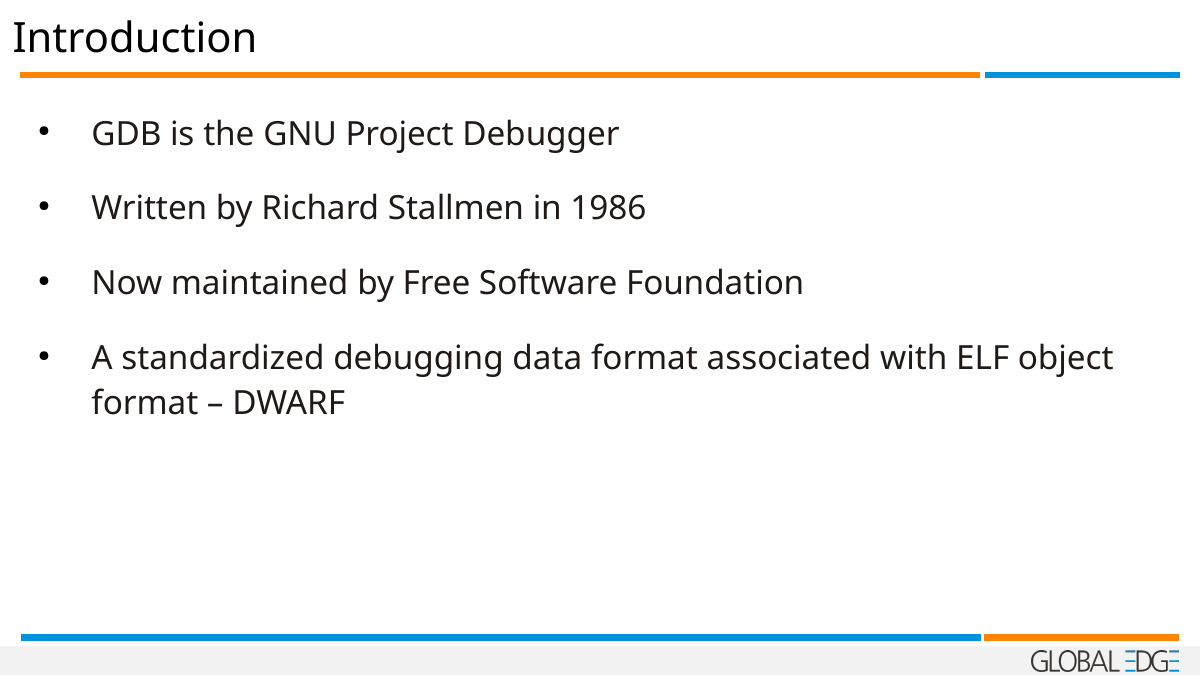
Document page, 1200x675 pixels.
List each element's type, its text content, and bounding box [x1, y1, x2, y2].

picture [1031, 650, 1179, 672]
list GDB is the GNU Project Debugger Written by Richard Stallmen in 1986 Now maintained by Free Software Foundation A standardized debugging data format associated with ELF object format – DWARF [20, 109, 1179, 650]
title Introduction [12, 9, 1088, 63]
